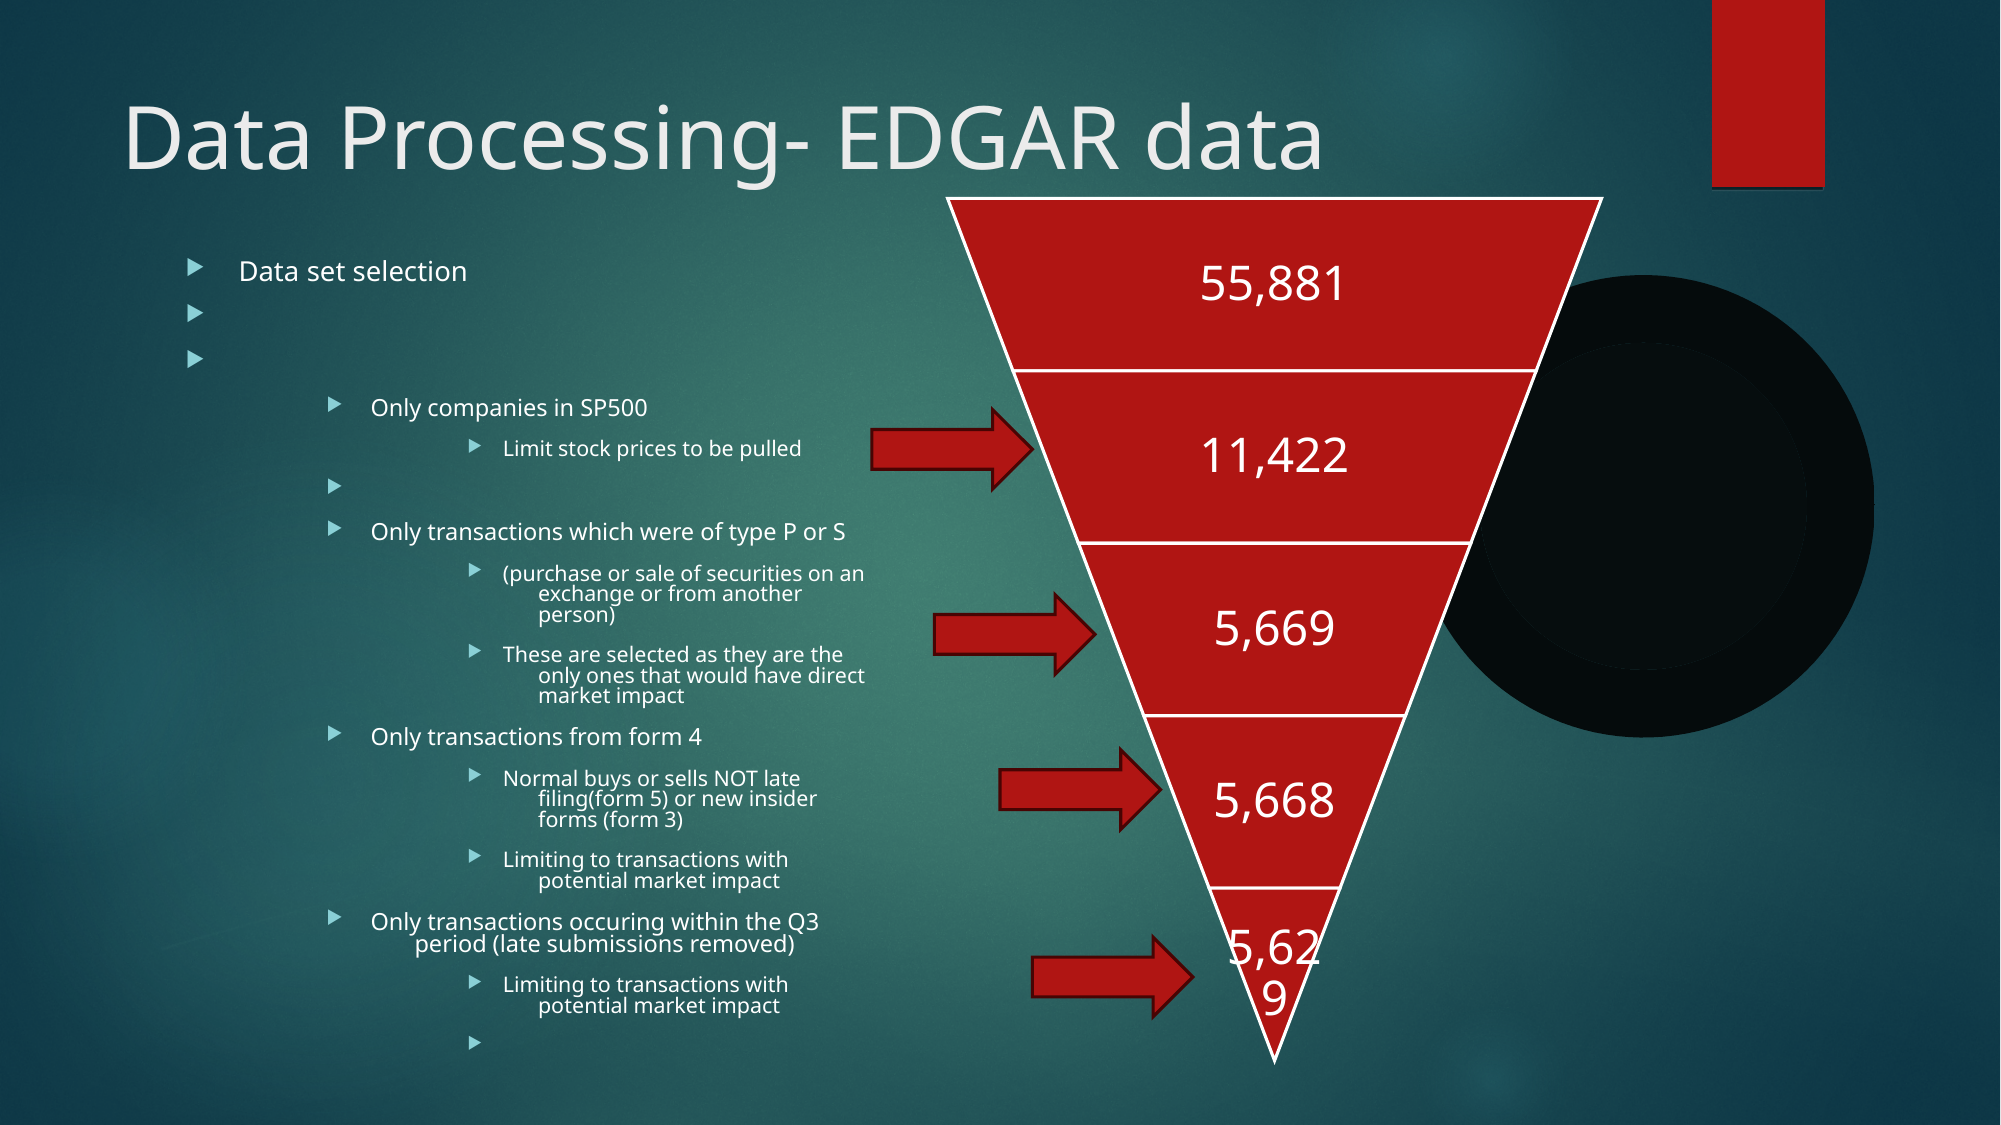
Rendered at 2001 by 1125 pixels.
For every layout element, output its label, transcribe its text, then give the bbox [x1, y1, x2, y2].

text_box 5,629 [1231, 947, 1246, 961]
text_box 5,629 [1209, 888, 1341, 1061]
title Data Processing- EDGAR data [106, 74, 792, 305]
text_box 5,668 [1143, 715, 1406, 888]
text_box [792, 74, 1758, 1026]
text_box 5,669 [1078, 543, 1471, 715]
text_box 11,422 [1013, 370, 1537, 543]
list Data set selection Only companies in SP500 Limit stock prices to be pulled Only transactions which were of type P or S (purchase or sale of securities on an exchange or from another person) These are selected as they are the only ones that would have direct market impact Only transactions from form 4 Normal buys or sells NOT late filing(form 5) or new insider forms (form 3) Limiting to transactions with potential market impact Only transactions occuring within the Q3 period (late submissions removed) Limiting to transactions with potential market impact [170, 253, 892, 1027]
text_box 55,881 [947, 198, 1602, 371]
